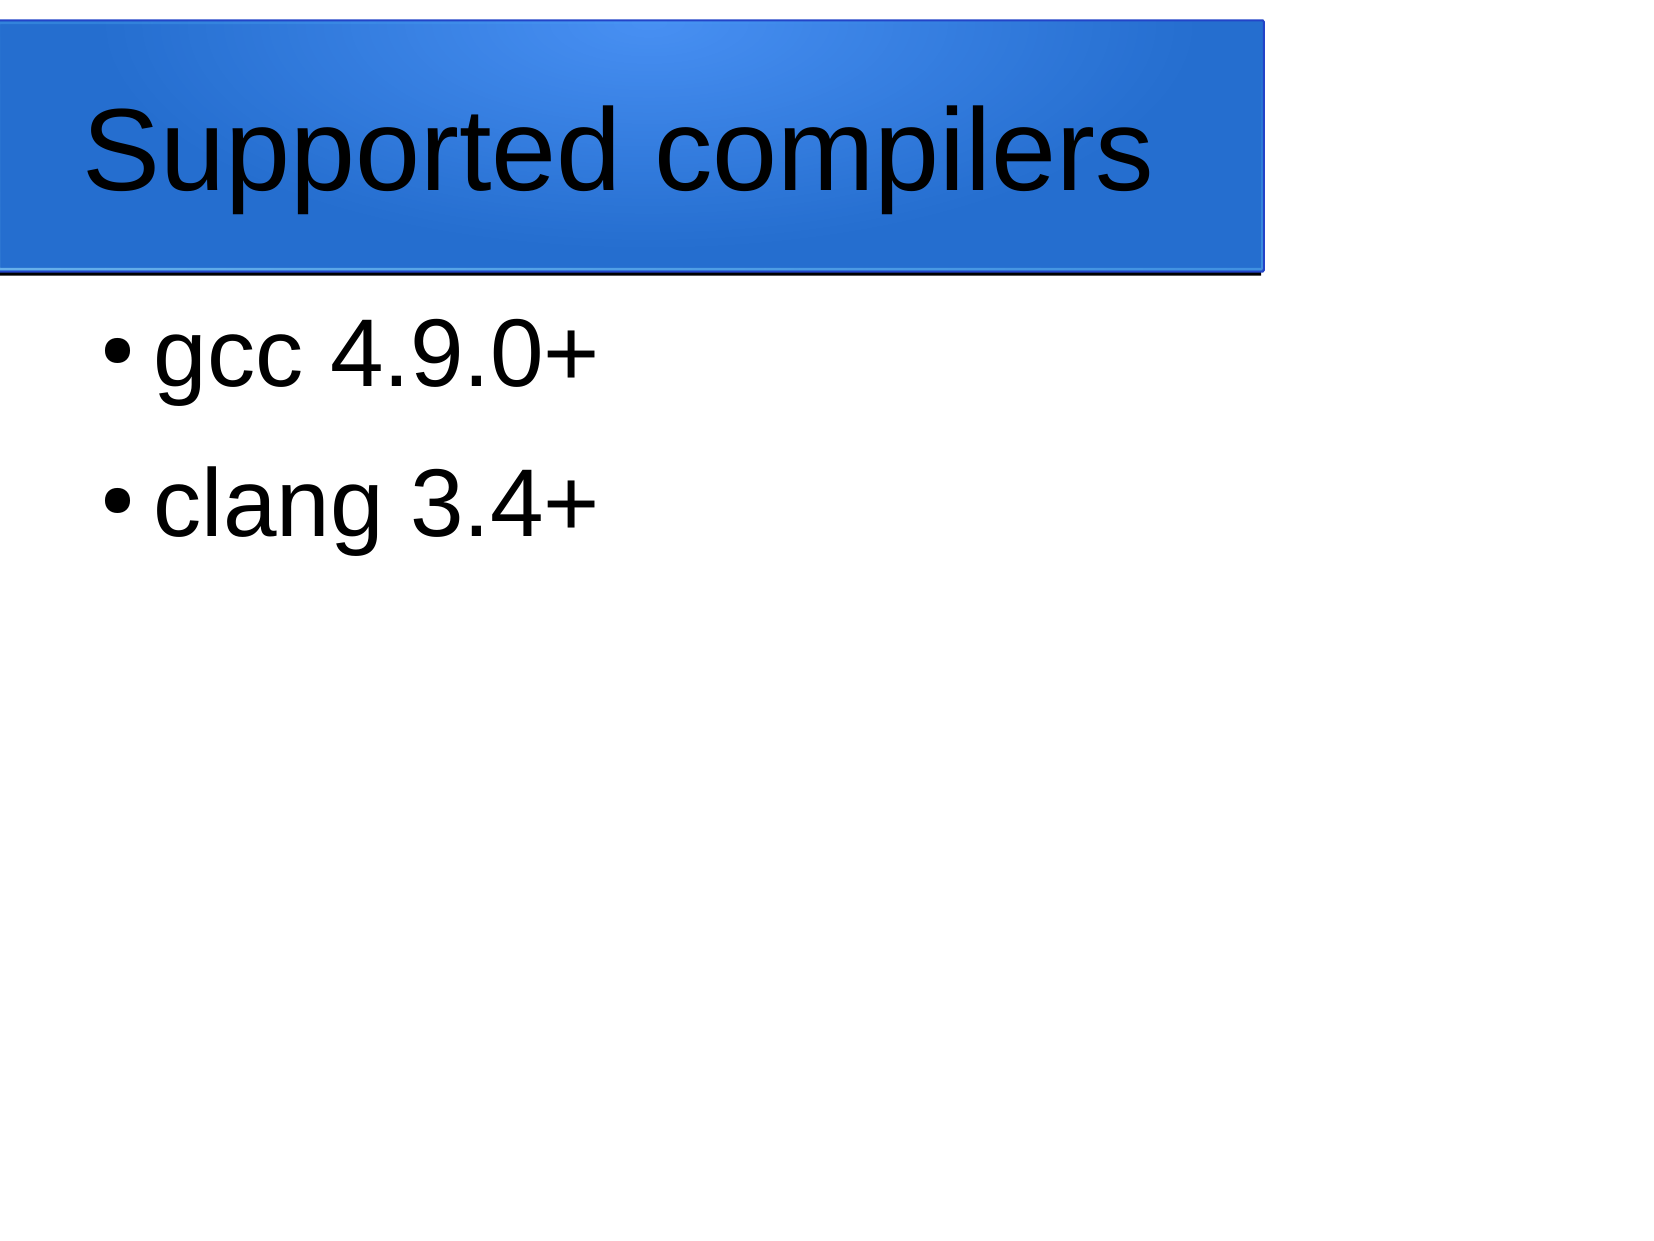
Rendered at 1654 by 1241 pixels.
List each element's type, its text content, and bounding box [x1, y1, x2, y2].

title Supported compilers [82, 47, 1235, 252]
list gcc 4.9.0+ clang 3.4+ [82, 299, 1571, 1019]
